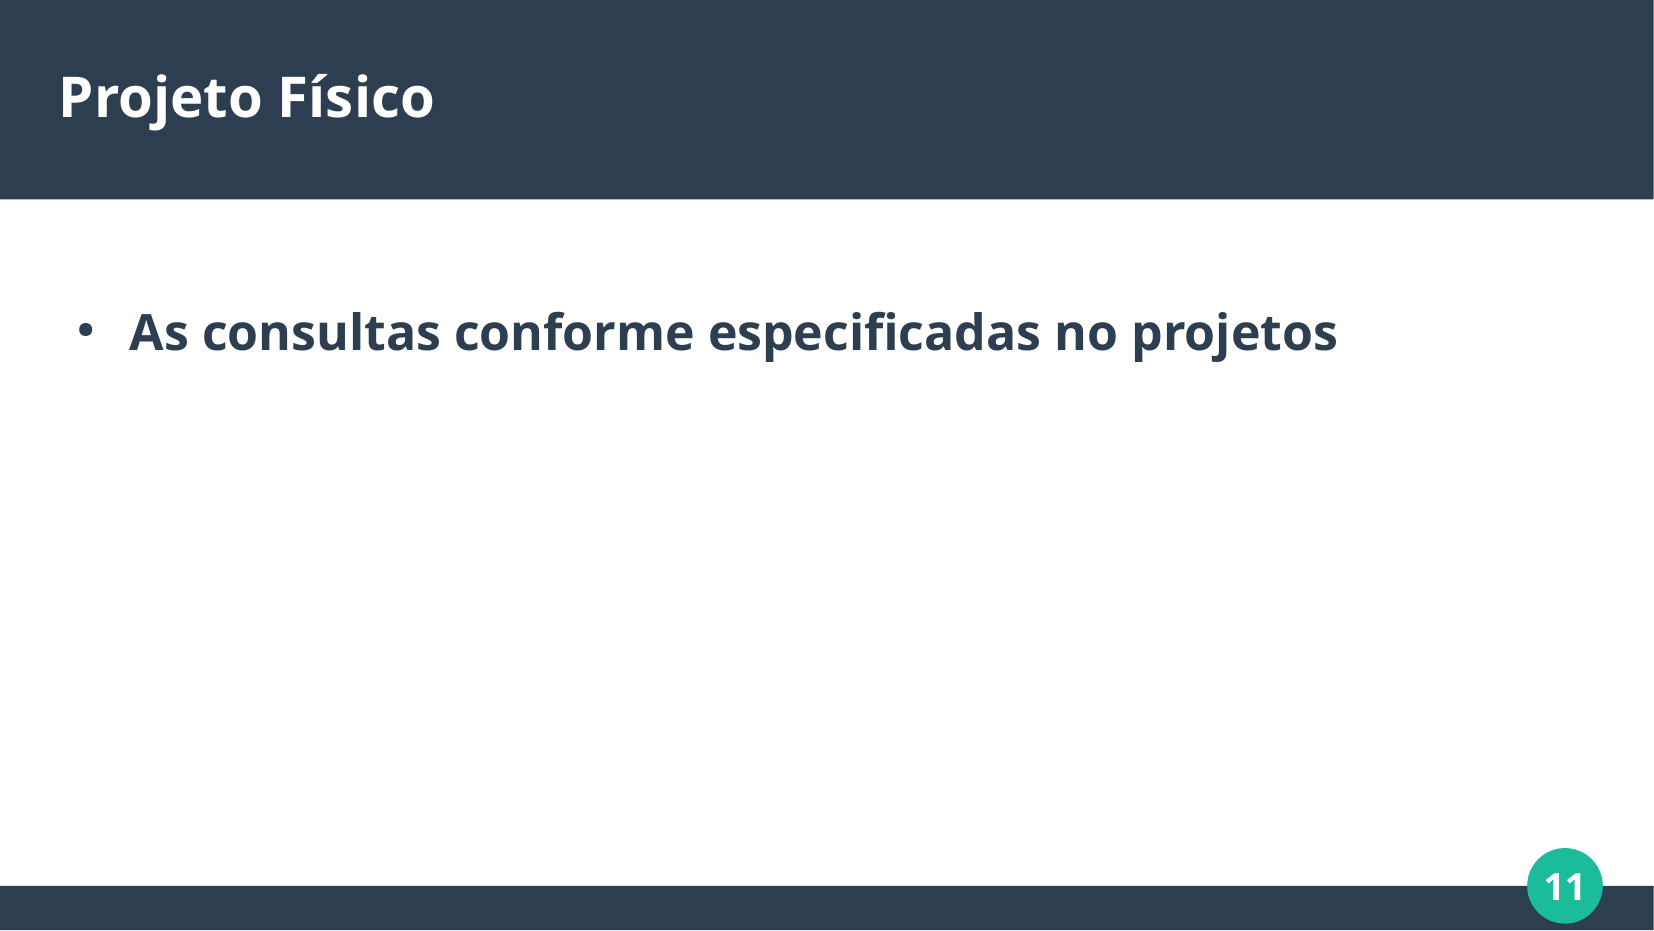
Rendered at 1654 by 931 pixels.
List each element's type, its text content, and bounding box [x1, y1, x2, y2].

list As consultas conforme especificadas no projetos [59, 206, 1595, 864]
title Projeto Físico [59, 37, 1595, 156]
